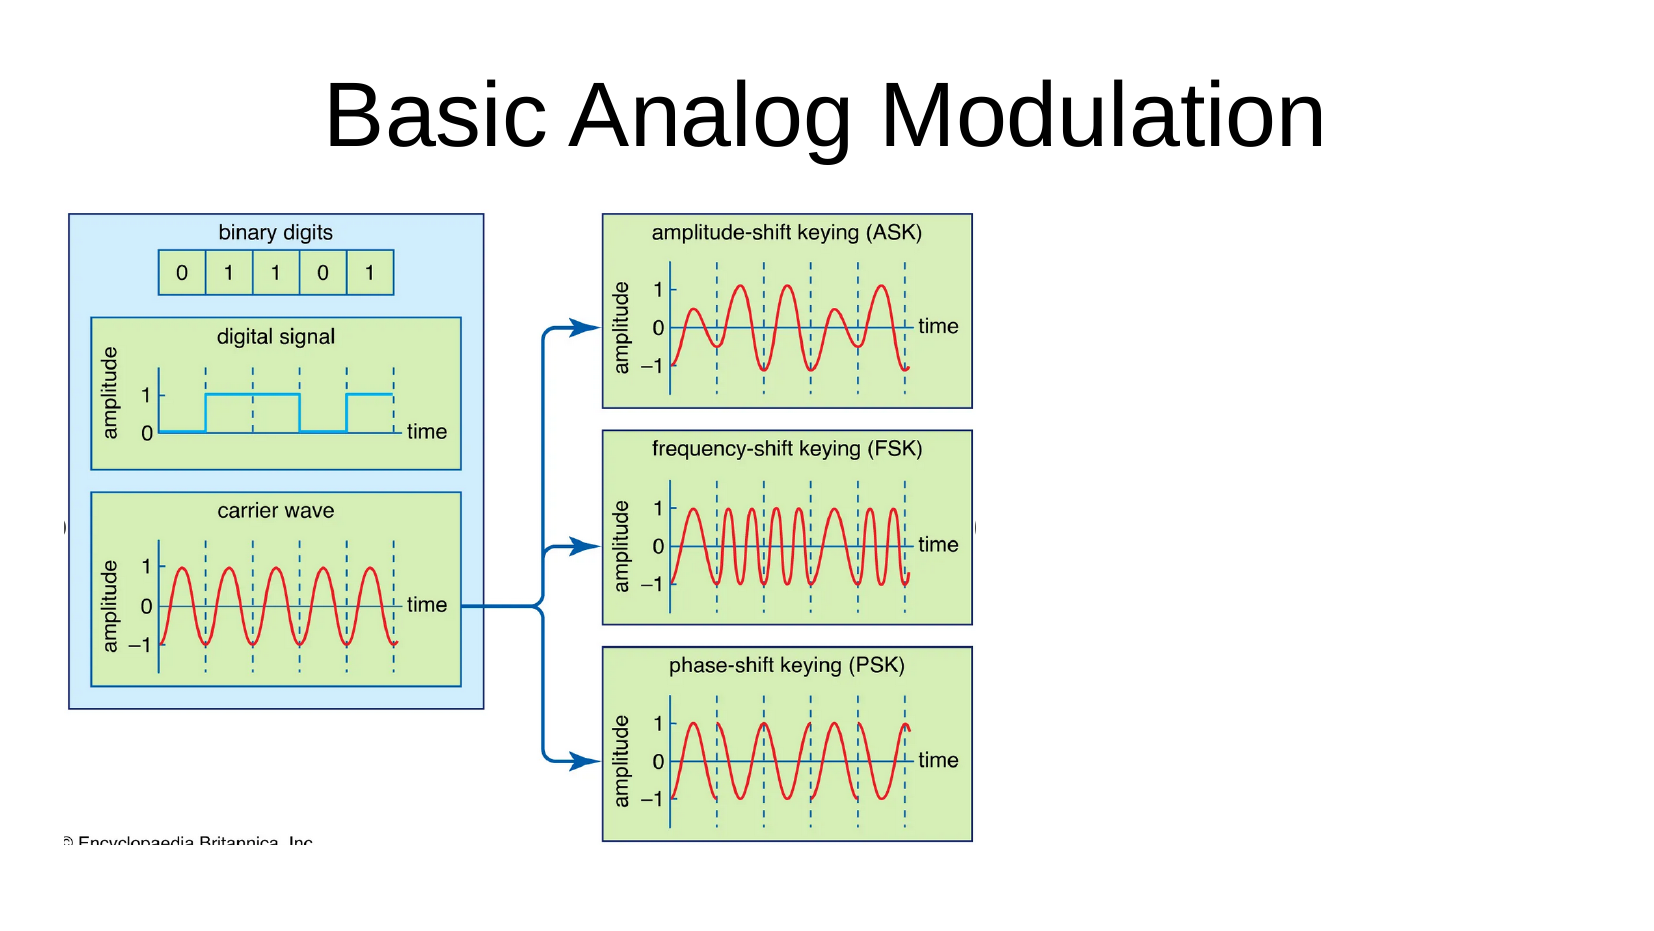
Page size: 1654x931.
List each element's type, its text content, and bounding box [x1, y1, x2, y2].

picture [64, 209, 976, 845]
title Basic Analog Modulation [82, 37, 1571, 193]
